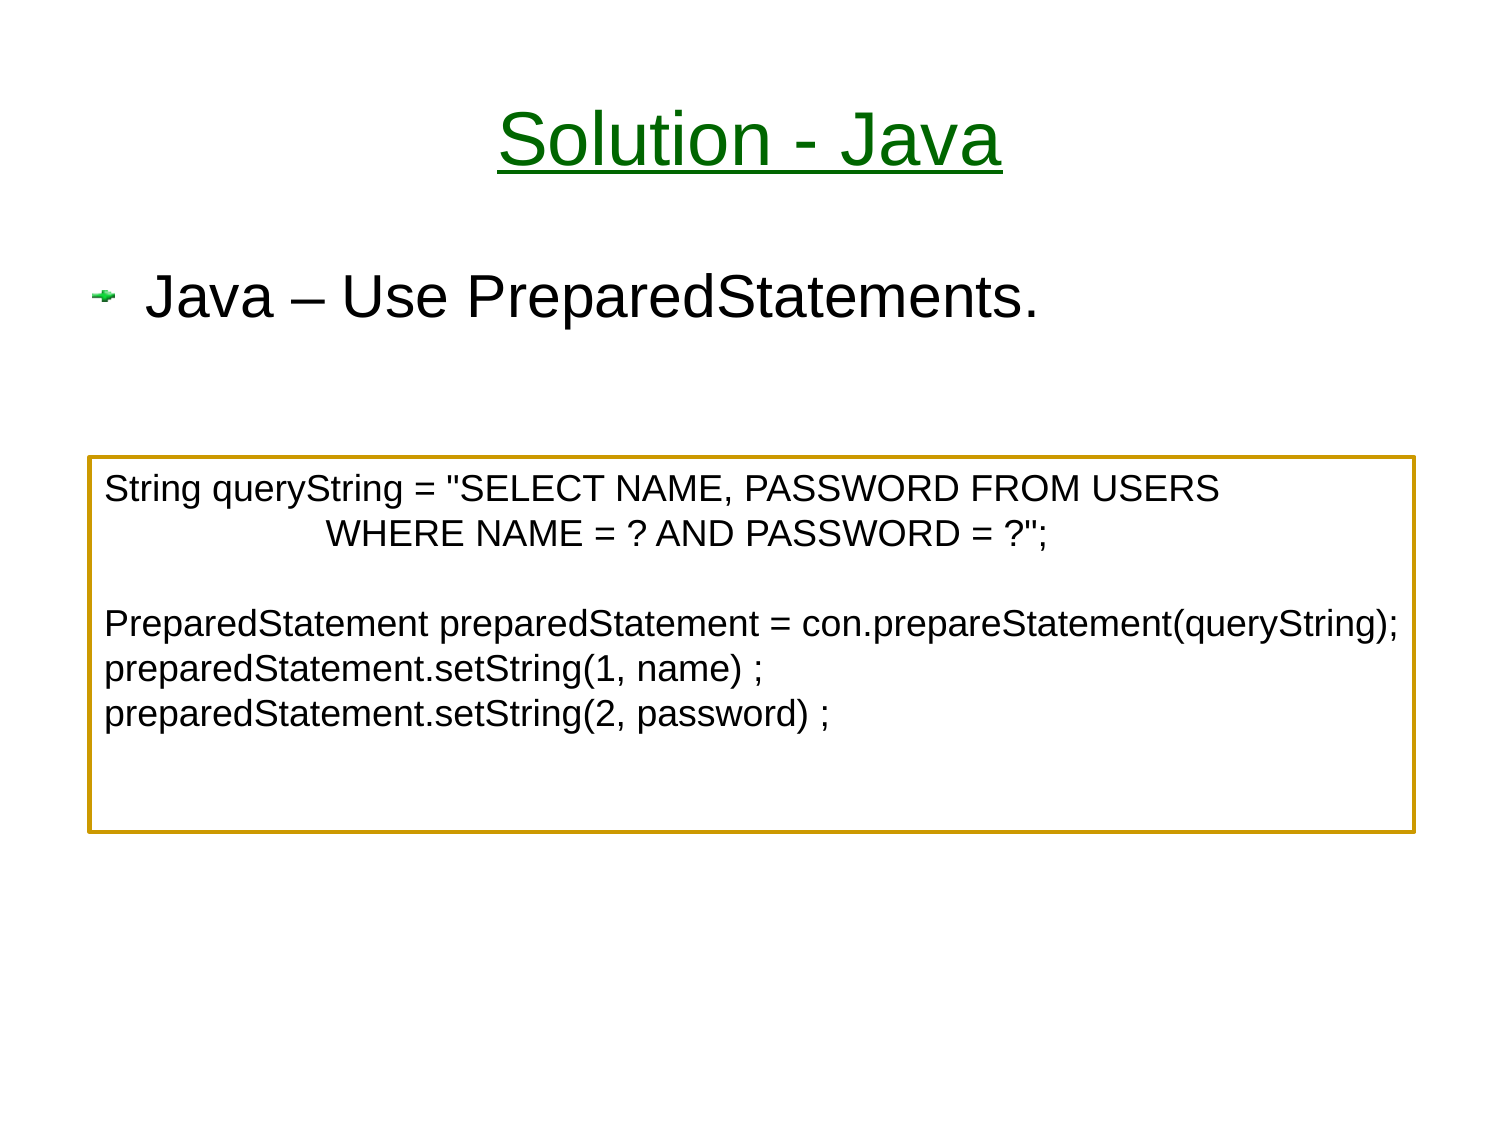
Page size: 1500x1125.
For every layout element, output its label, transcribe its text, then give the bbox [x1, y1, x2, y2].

title Solution - Java [75, 45, 1425, 233]
list Java – Use PreparedStatements. [75, 262, 1430, 422]
text_box String queryString = "SELECT NAME, PASSWORD FROM USERS WHERE NAME = ? AND PASSWORD = ?"; PreparedStatement preparedStatement = con.prepareStatement(queryString); preparedStatement.setString(1, name) ; preparedStatement.setString(2, password) ; [89, 456, 1415, 832]
